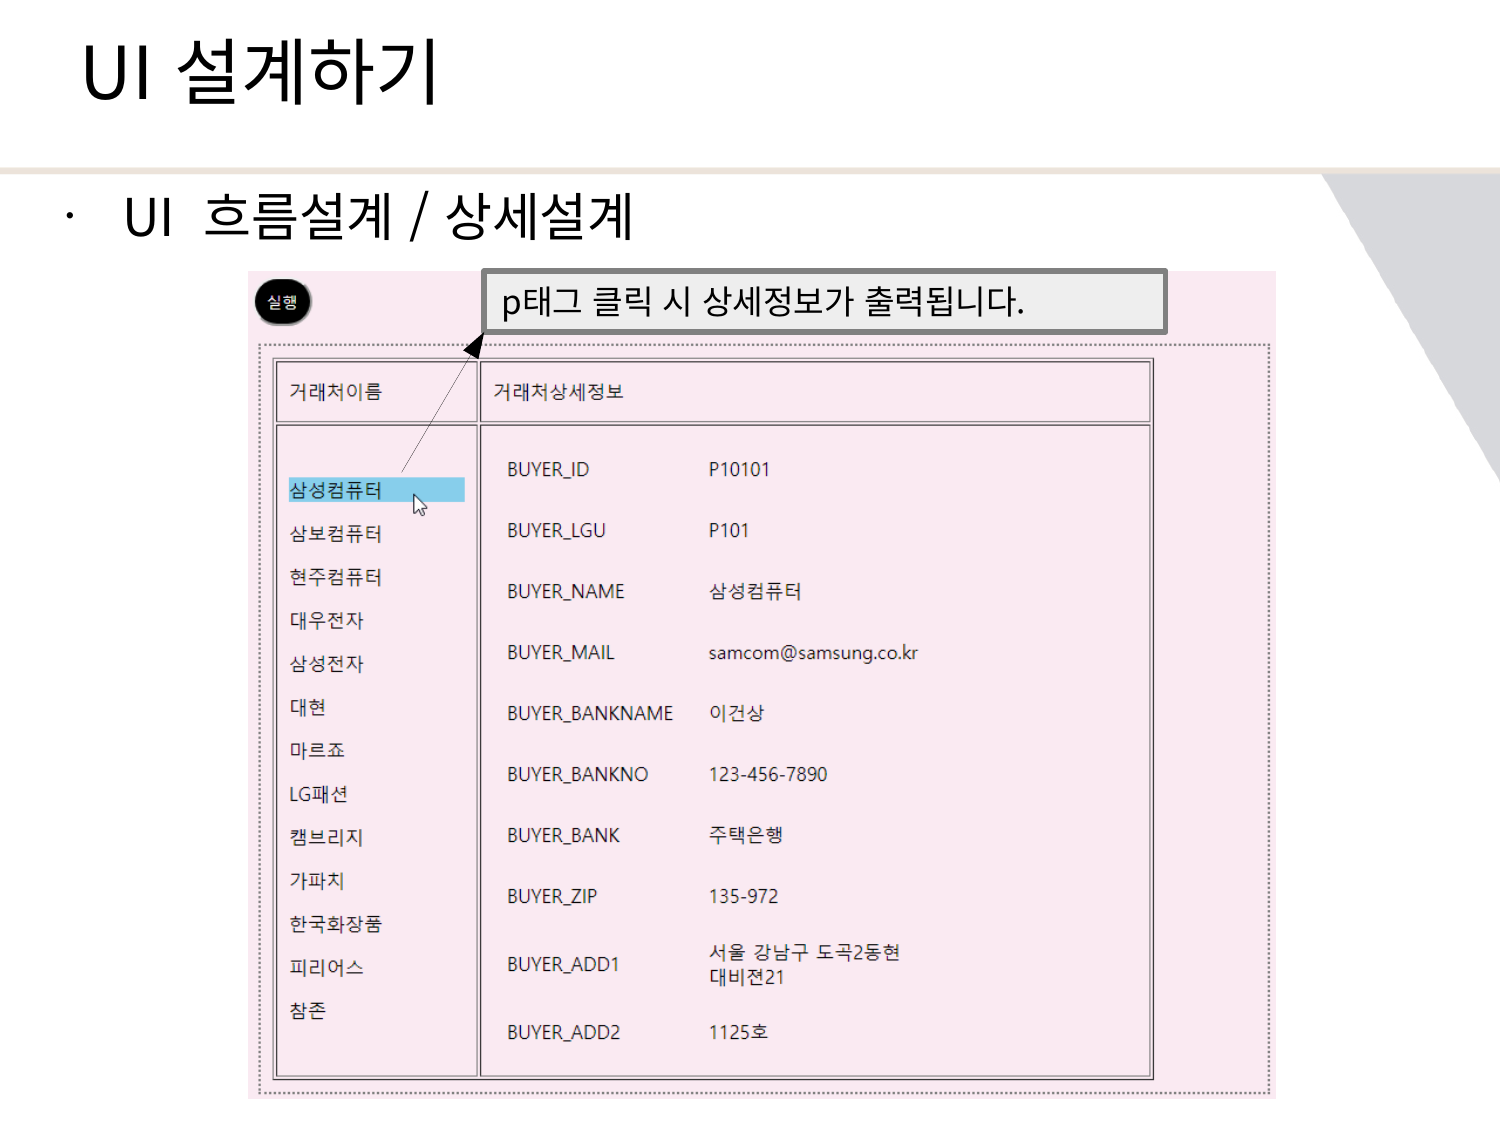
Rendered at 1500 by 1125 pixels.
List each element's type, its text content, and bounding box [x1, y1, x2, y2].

picture [0, 0, 1500, 1125]
text_box p태그 클릭 시 상세정보가 출력됩니다. [484, 271, 1166, 332]
list UI 흐름설계 / 상세설계 [50, 177, 1442, 1114]
title UI 설계하기 [64, 19, 1322, 151]
